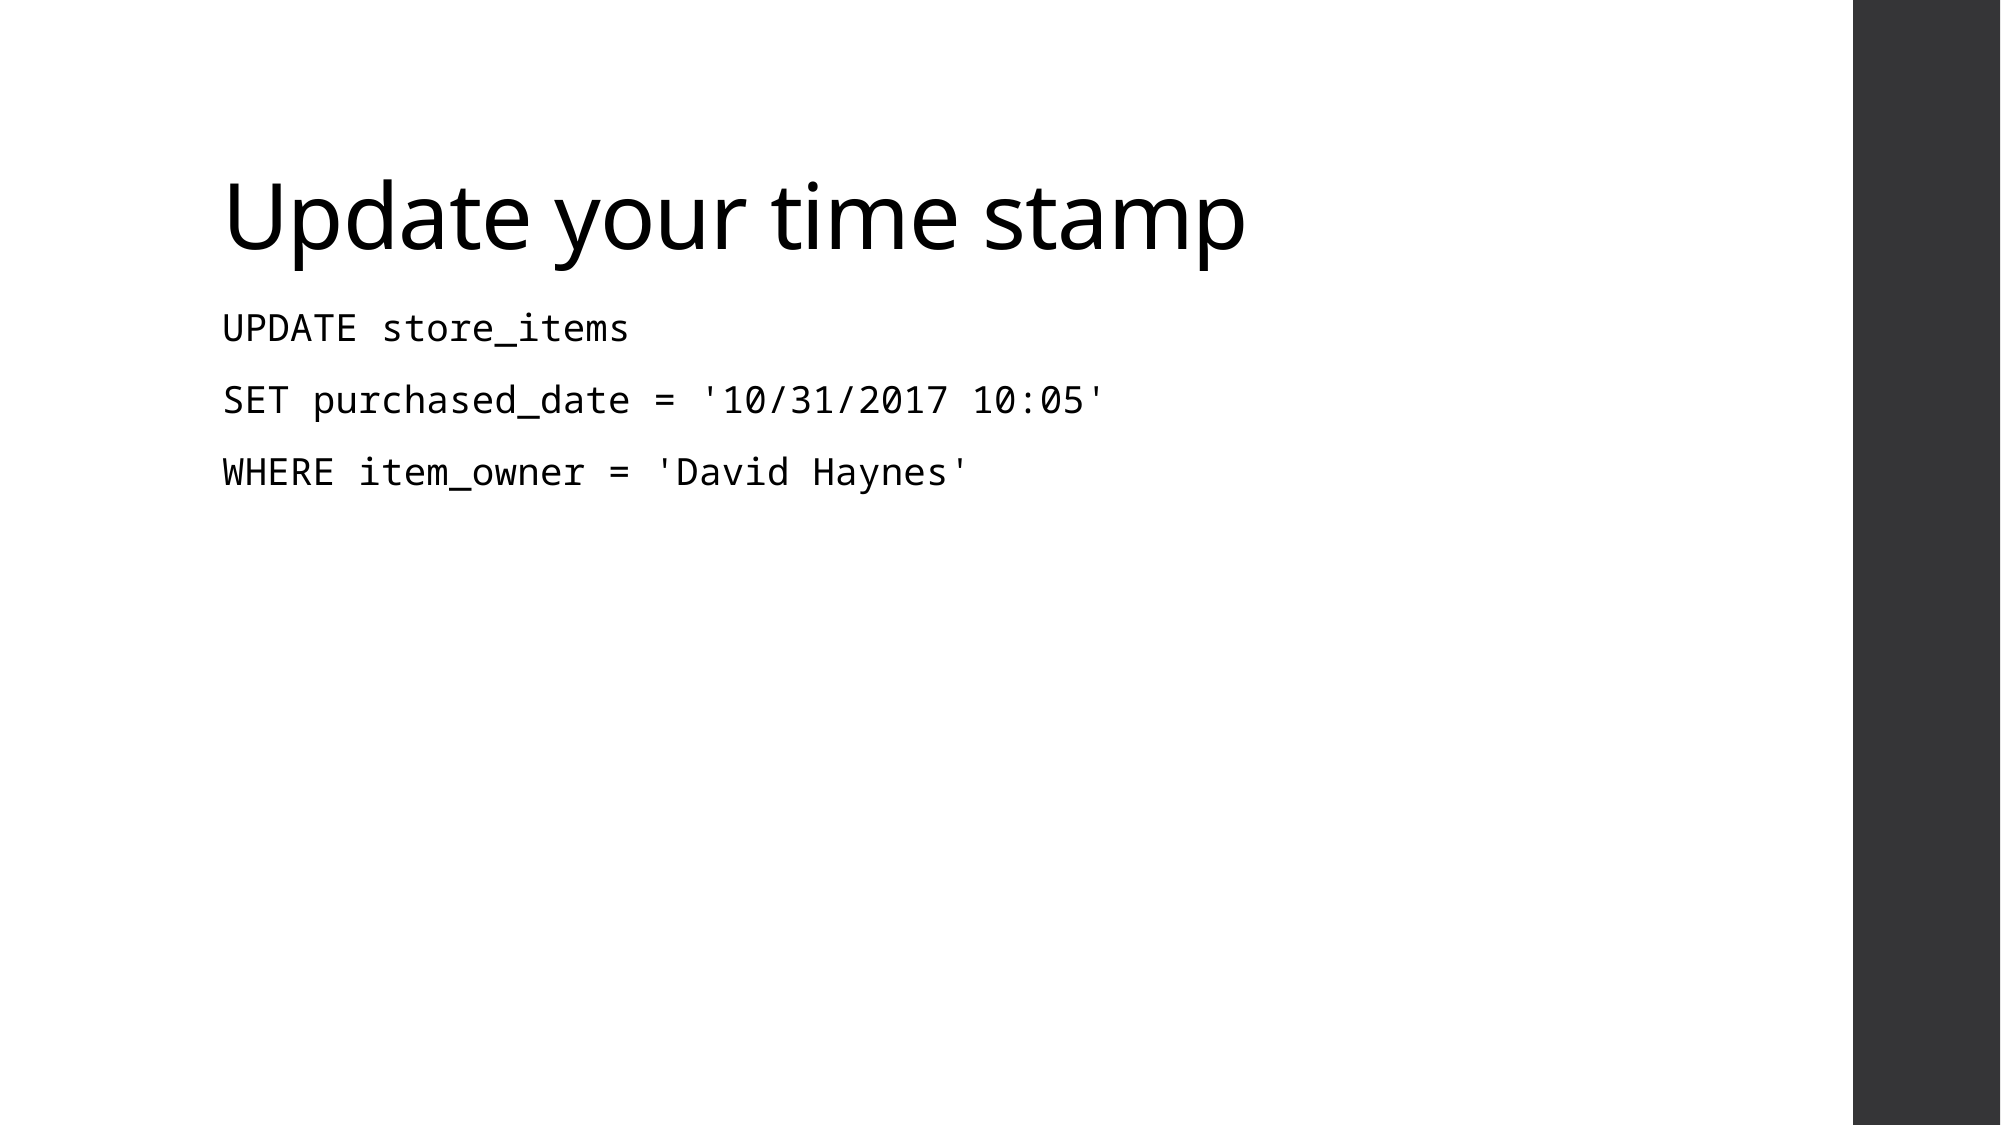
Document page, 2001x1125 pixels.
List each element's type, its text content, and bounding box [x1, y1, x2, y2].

title Update your time stamp [206, 60, 1797, 278]
list UPDATE store_items SET purchased_date = '10/31/2017 10:05' WHERE item_owner = 'David Haynes' [206, 299, 1617, 1014]
